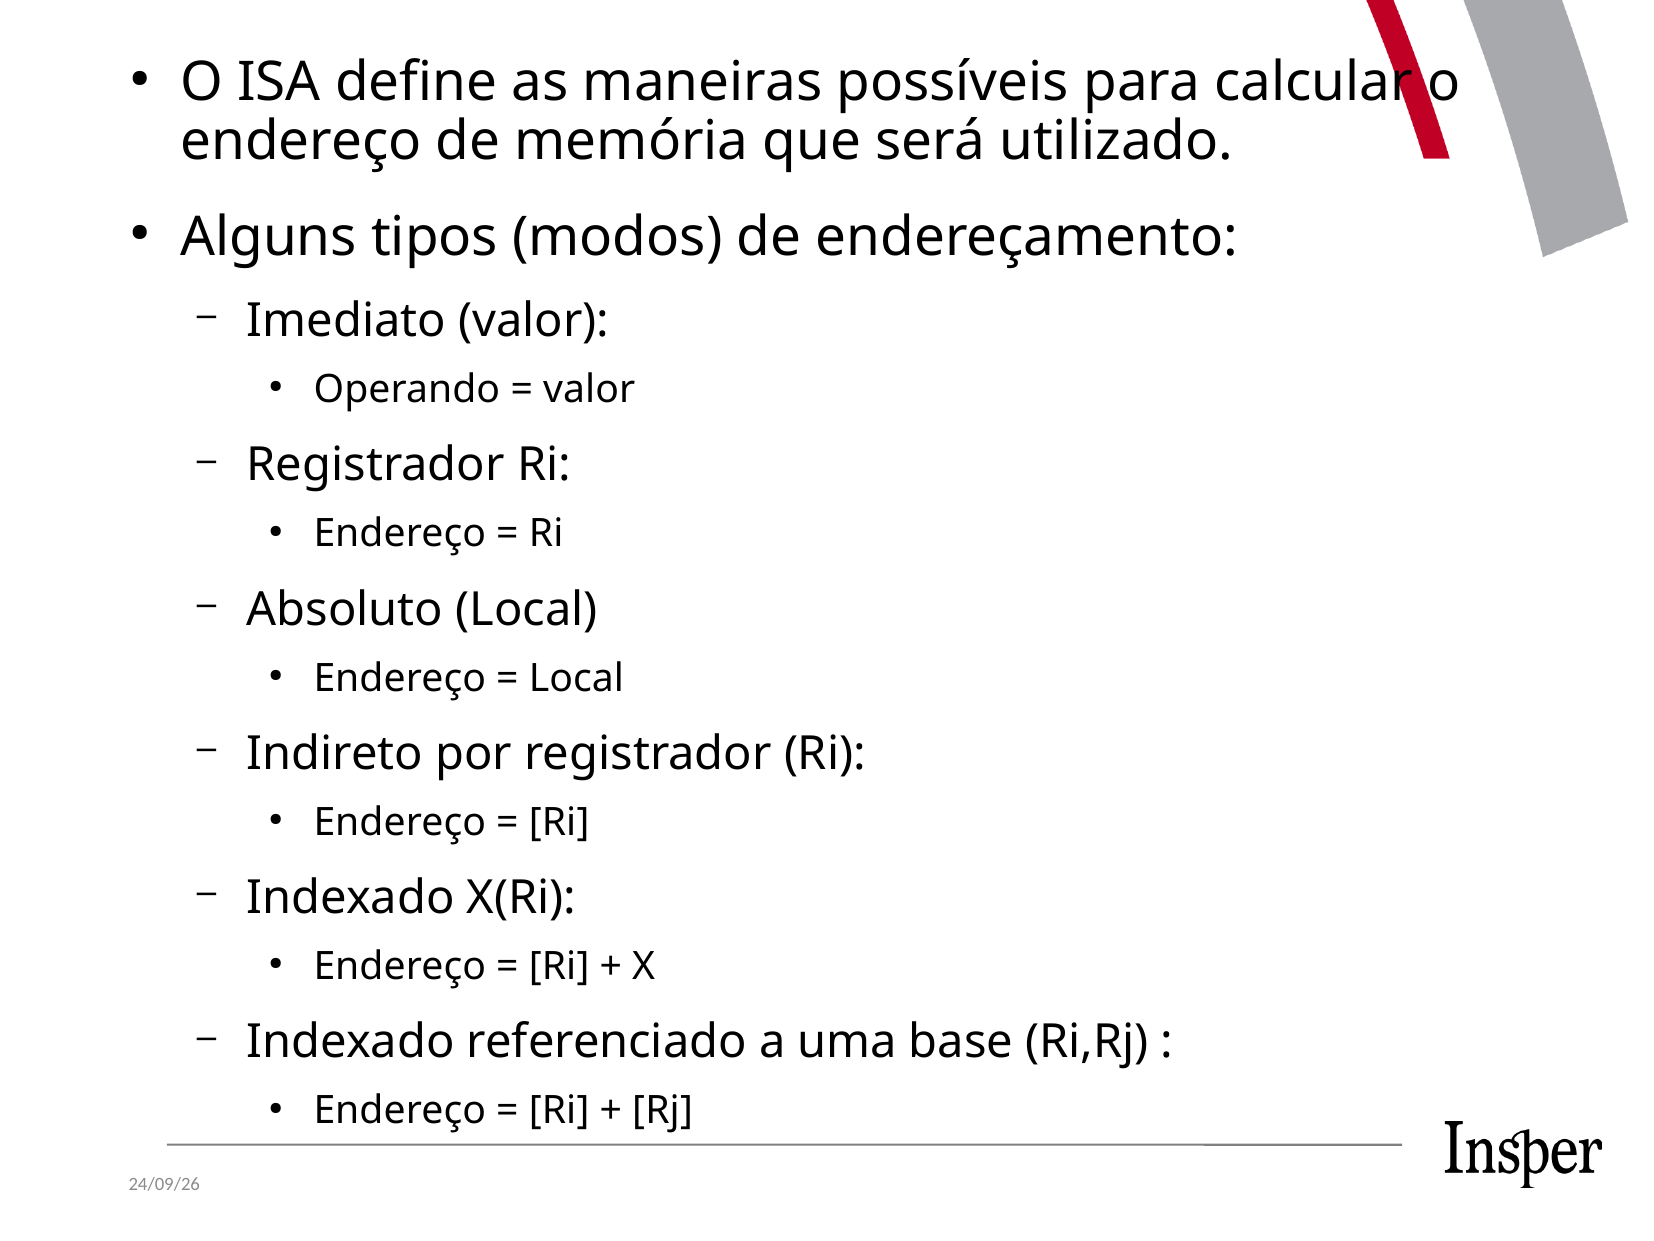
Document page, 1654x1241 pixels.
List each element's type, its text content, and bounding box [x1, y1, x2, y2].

list O ISA define as maneiras possíveis para calcular o endereço de memória que será utilizado. Alguns tipos (modos) de endereçamento: Imediato (valor): Operando = valor Registrador Ri: Endereço = Ri Absoluto (Local) Endereço = Local Indireto por registrador (Ri): Endereço = [Ri] Indexado X(Ri): Endereço = [Ri] + X Indexado referenciado a uma base (Ri,Rj) : Endereço = [Ri] + [Rj] [113, 53, 1540, 1134]
